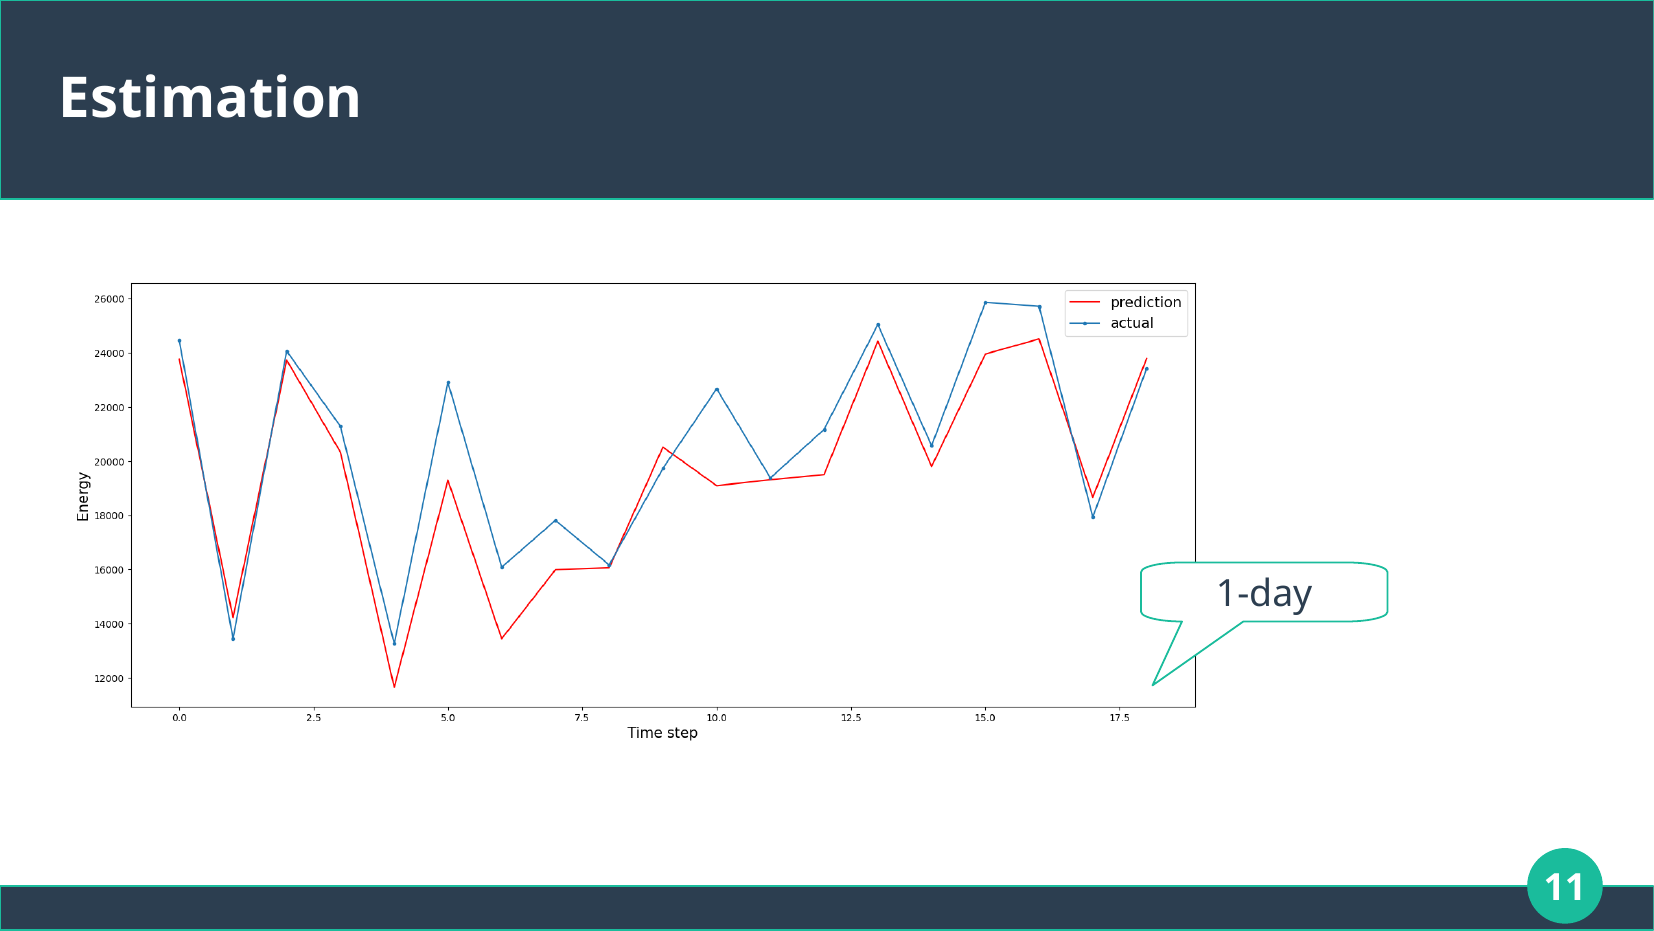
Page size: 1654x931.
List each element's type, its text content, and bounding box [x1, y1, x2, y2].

picture [69, 276, 1201, 747]
text_box 1-day [1141, 562, 1388, 686]
title Estimation [59, 37, 1595, 155]
